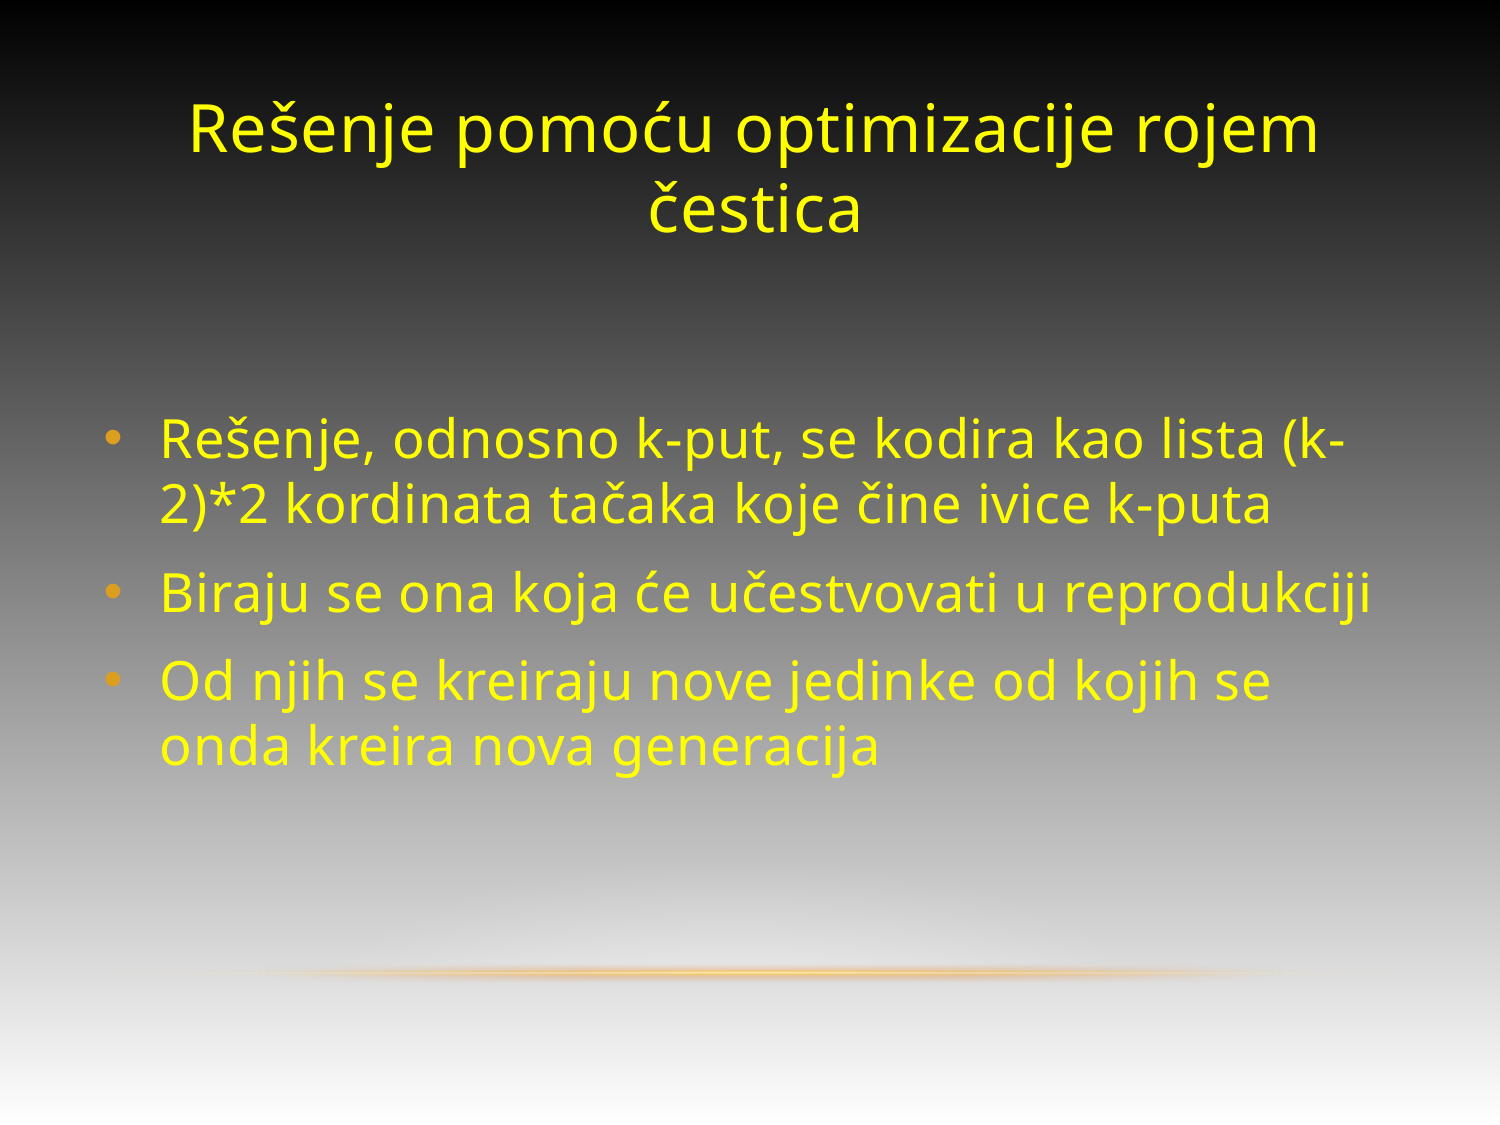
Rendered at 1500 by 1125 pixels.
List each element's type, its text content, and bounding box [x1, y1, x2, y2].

text_box Rešenje, odnosno k-put, se kodira kao lista (k-2)*2 kordinata tačaka koje čine ivice k-puta Biraju se ona koja će učestvovati u reprodukciji Od njih se kreiraju nove jedinke od kojih se onda kreira nova generacija [88, 397, 1424, 870]
picture [0, 0, 1500, 1125]
list Rešenje pomoću optimizacije rojem čestica [88, 78, 1424, 308]
